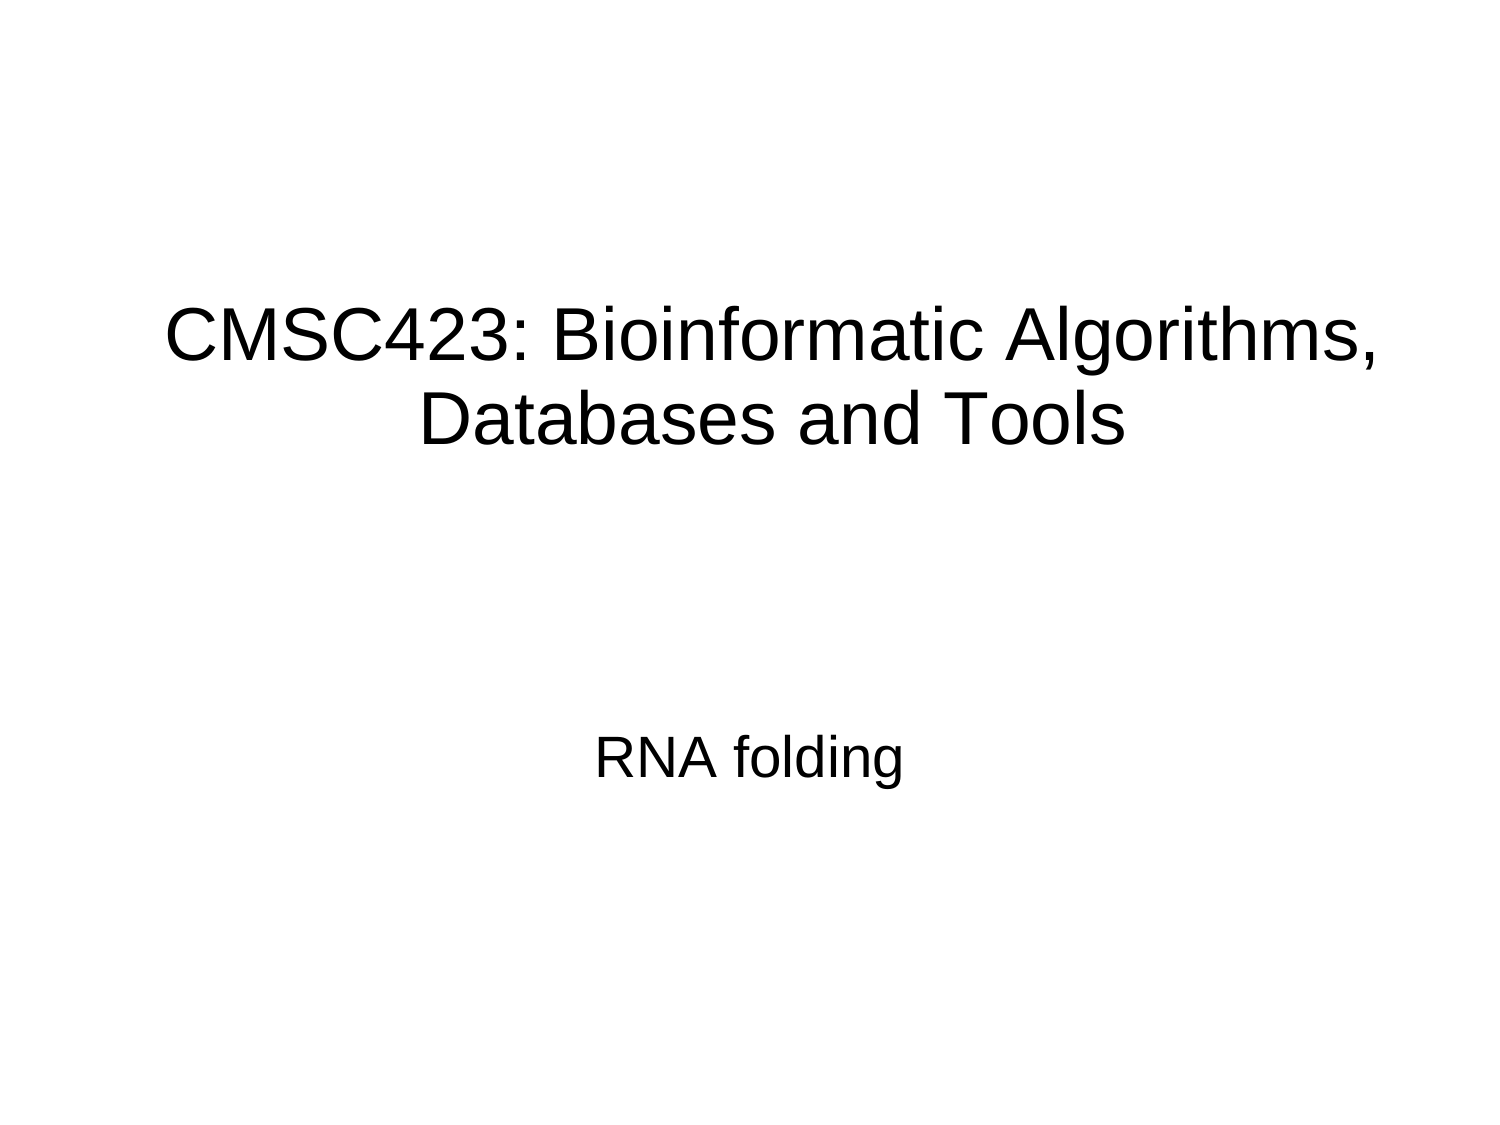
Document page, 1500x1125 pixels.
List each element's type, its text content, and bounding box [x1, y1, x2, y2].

title CMSC423: Bioinformatic Algorithms, Databases and Tools [79, 284, 1467, 636]
subtitle RNA folding [225, 637, 1276, 926]
